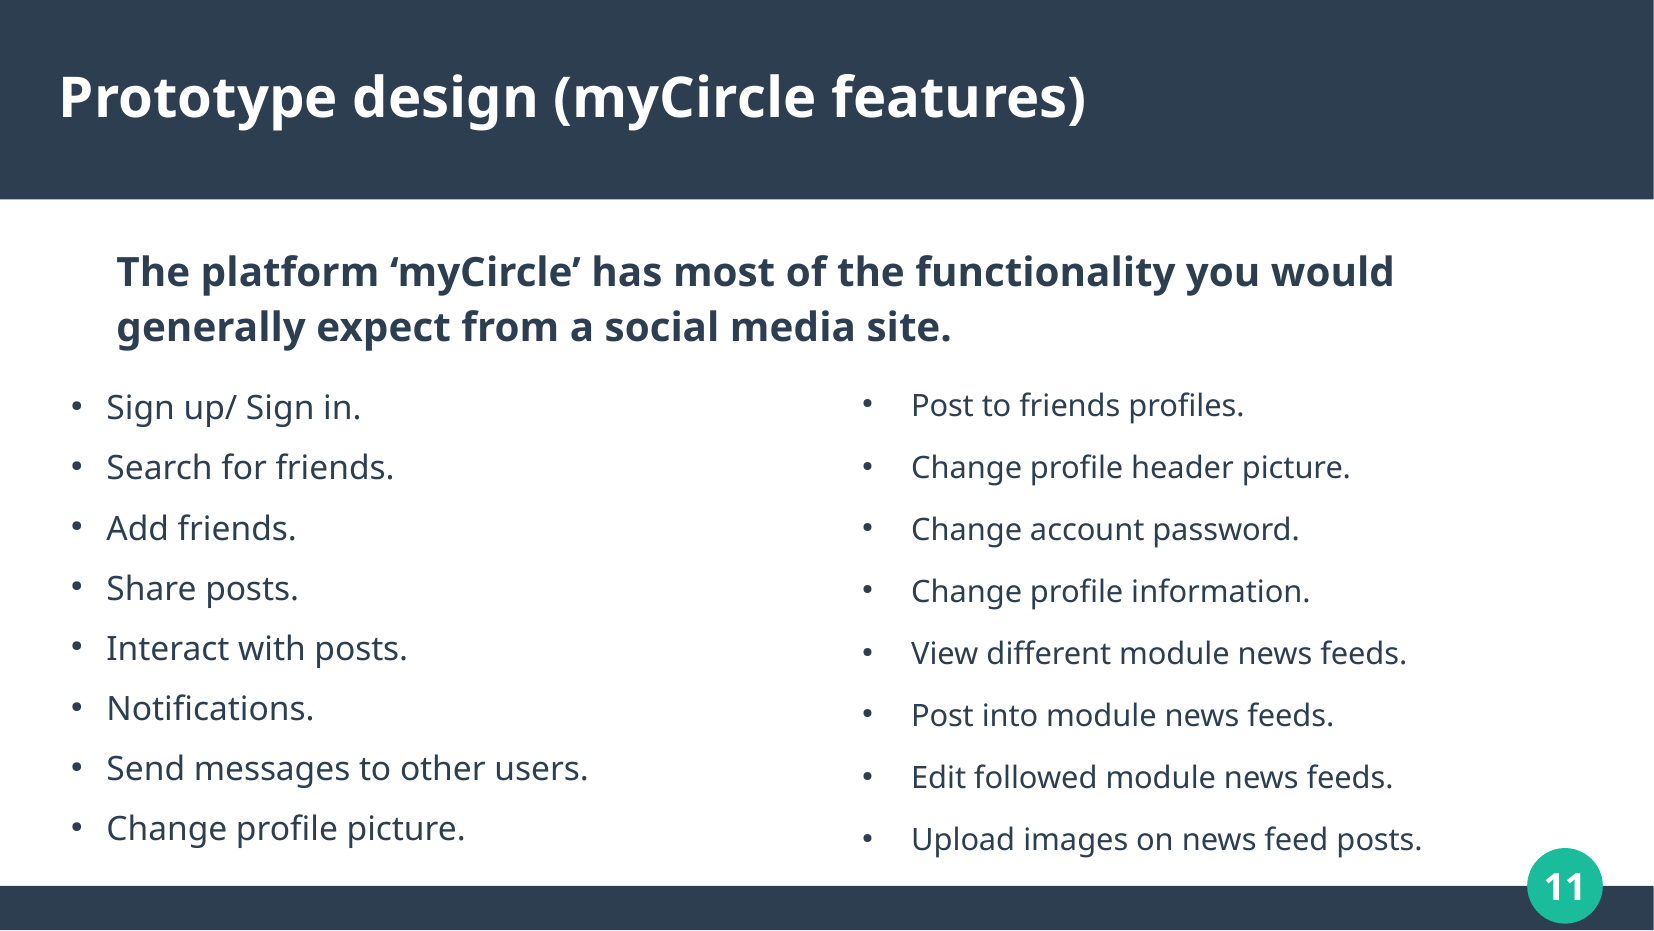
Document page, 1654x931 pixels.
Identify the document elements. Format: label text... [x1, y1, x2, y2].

list Sign up/ Sign in. Search for friends. Add friends. Share posts. Interact with posts. Notifications. Send messages to other users. Change profile picture. [59, 383, 809, 857]
title Prototype design (myCircle features) [59, 37, 1595, 155]
list Post to friends profiles. Change profile header picture. Change account password. Change profile information. View different module news feeds. Post into module news feeds. Edit followed module news feeds. Upload images on news feed posts. [845, 383, 1596, 864]
list The platform ‘myCircle’ has most of the functionality you would generally expect from a social media site. [59, 243, 1596, 355]
